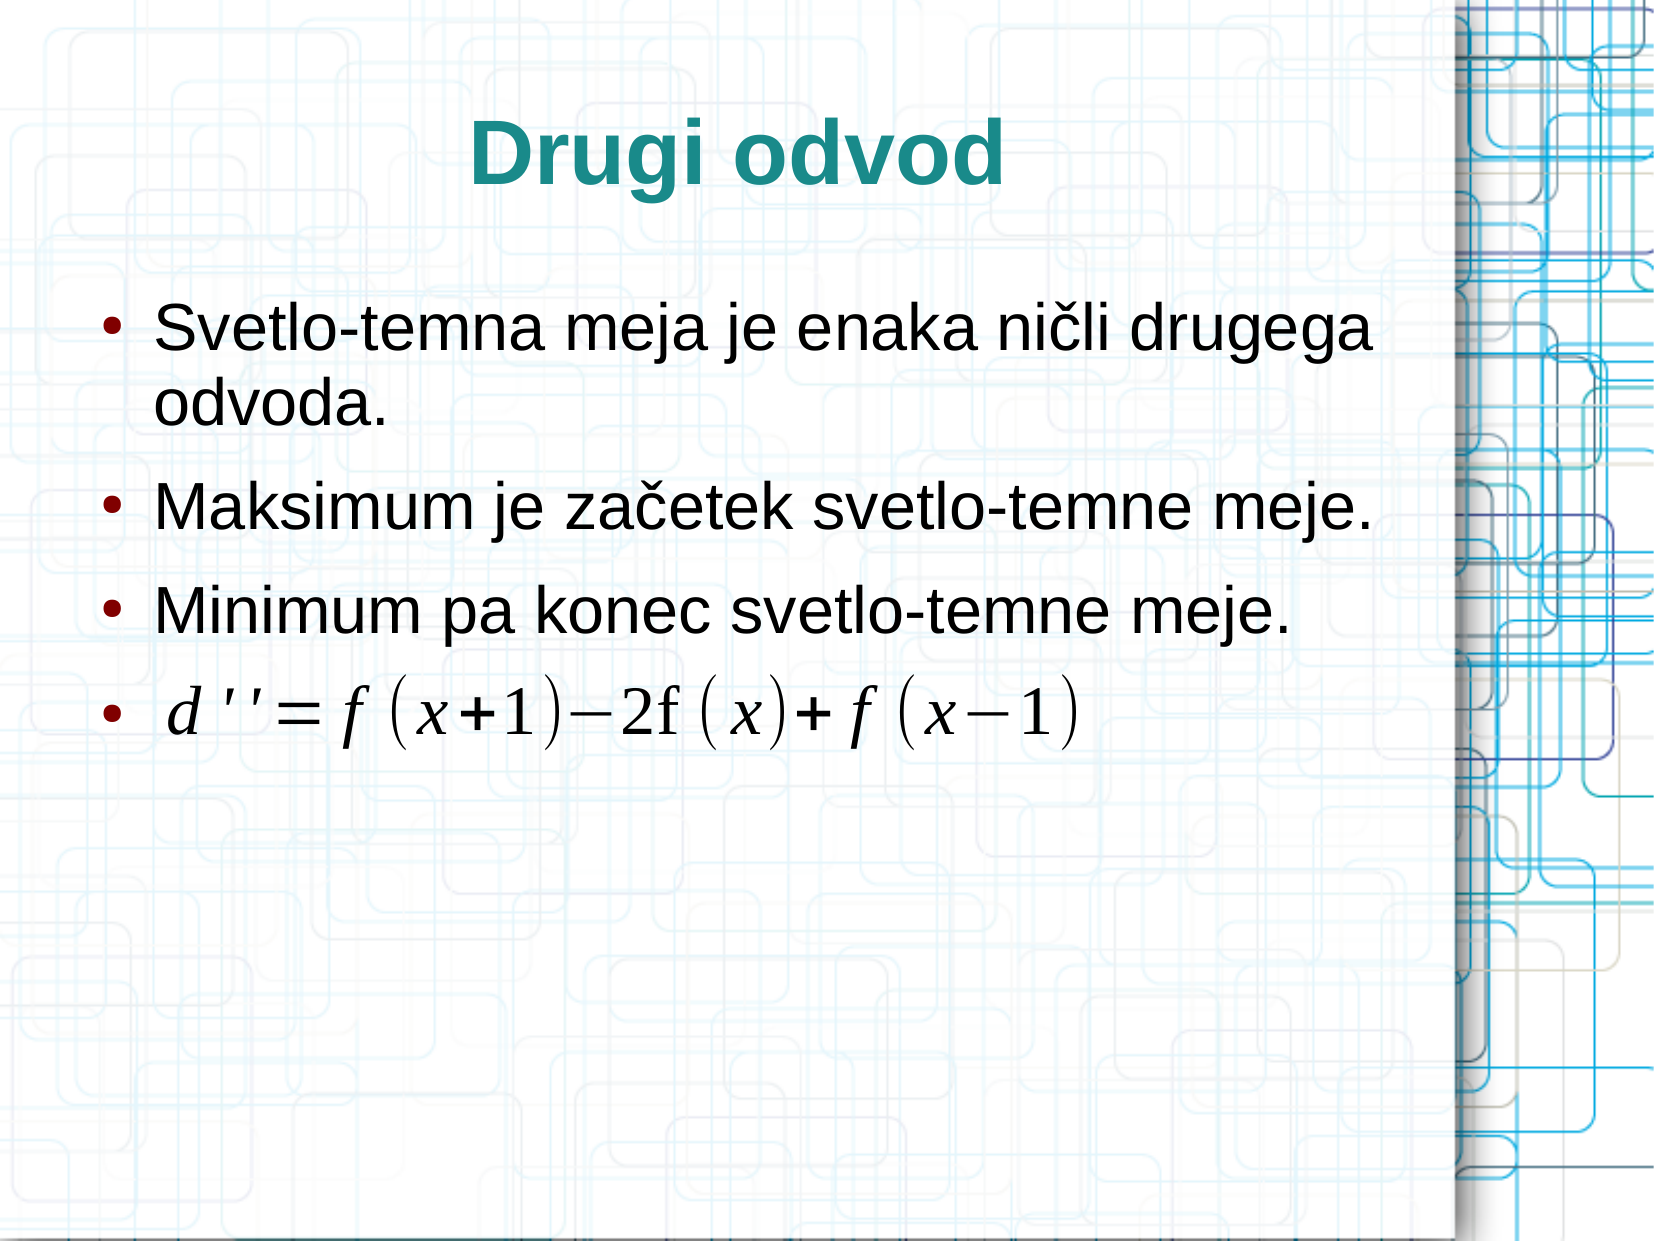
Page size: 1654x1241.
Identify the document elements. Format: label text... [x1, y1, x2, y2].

picture [0, 0, 1654, 1241]
chart [148, 673, 1099, 753]
title Drugi odvod [59, 49, 1418, 257]
list Svetlo-temna meja je enaka ničli drugega odvoda. Maksimum je začetek svetlo-temne meje. Minimum pa konec svetlo-temne meje. [82, 290, 1418, 995]
